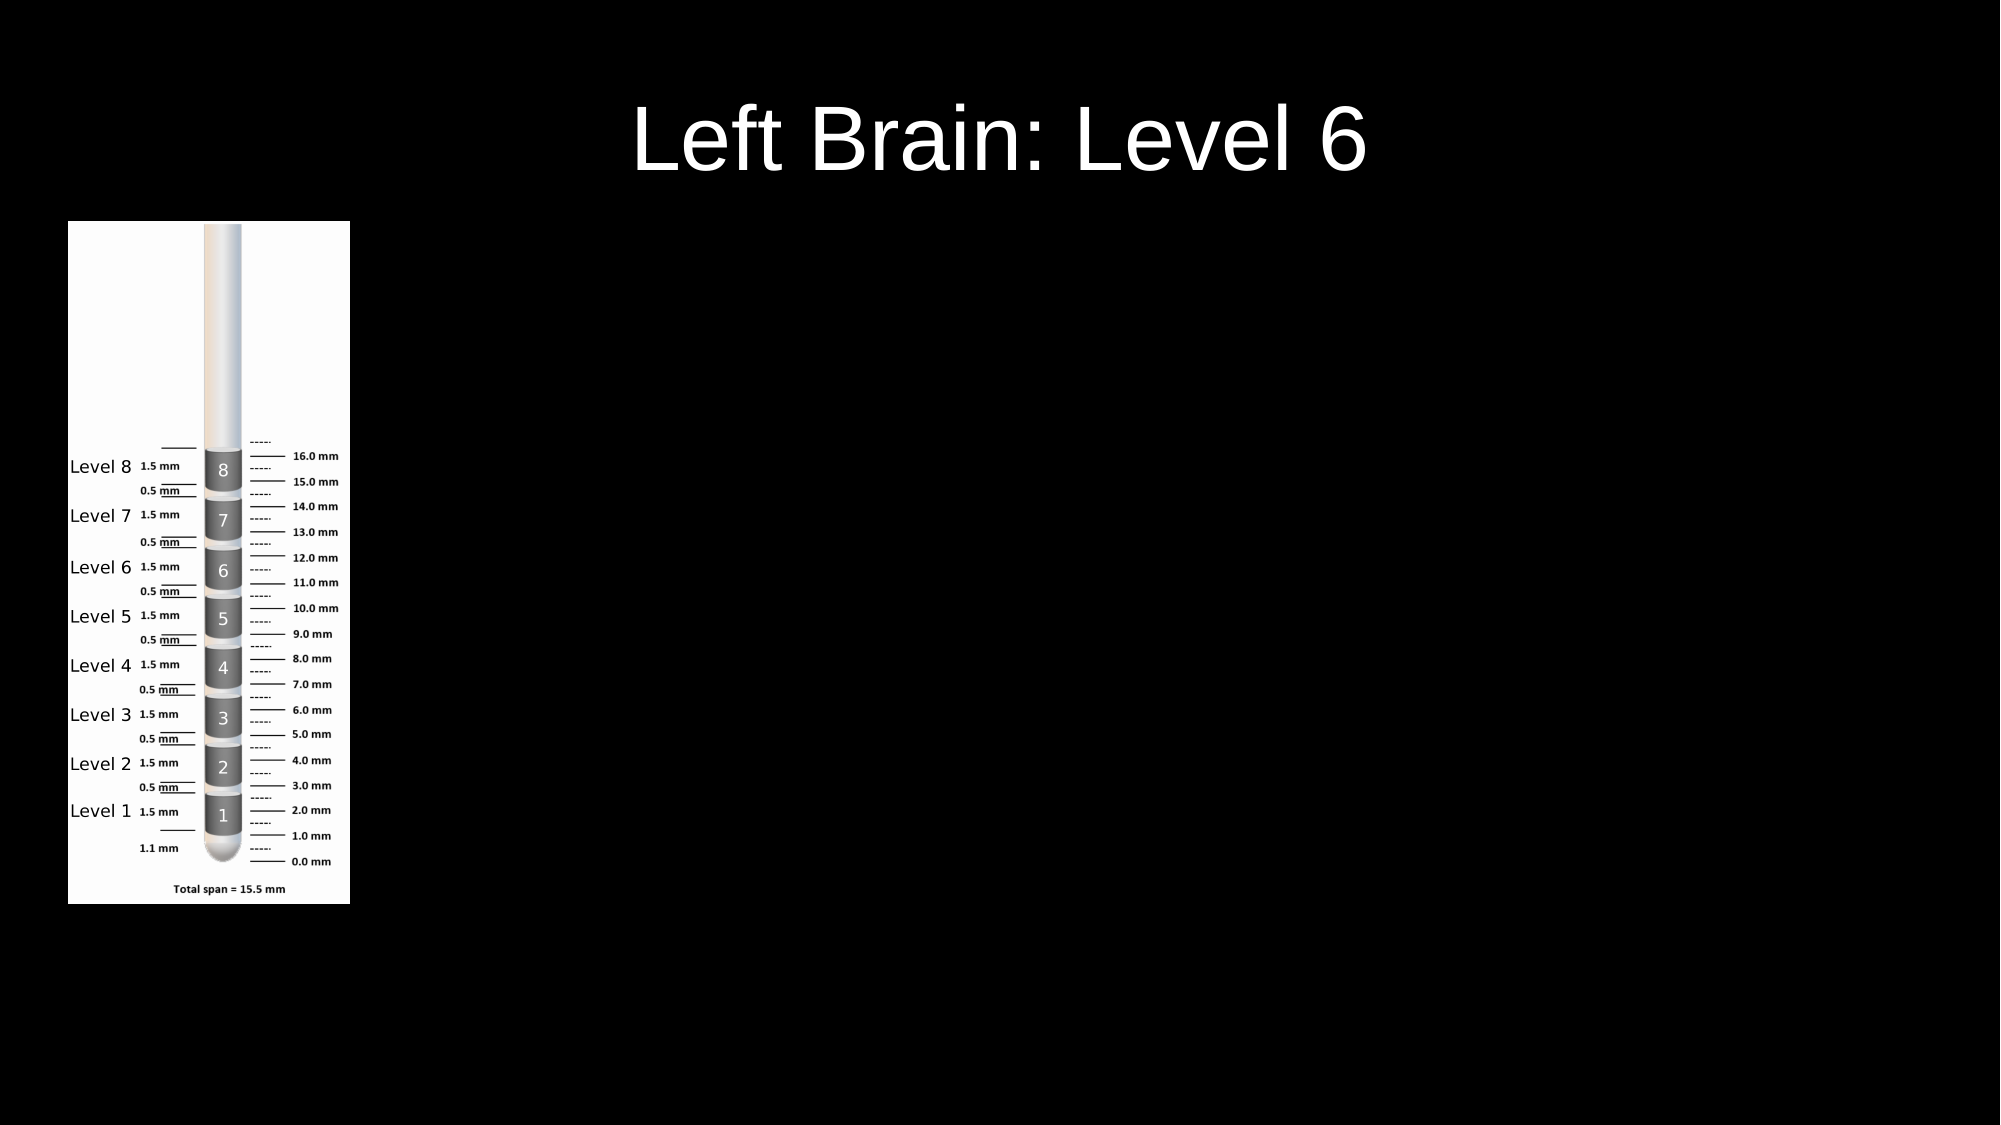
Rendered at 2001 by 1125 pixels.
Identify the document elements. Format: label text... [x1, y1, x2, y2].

title Left Brain: Level 6 [99, 44, 1900, 233]
picture [68, 221, 350, 904]
